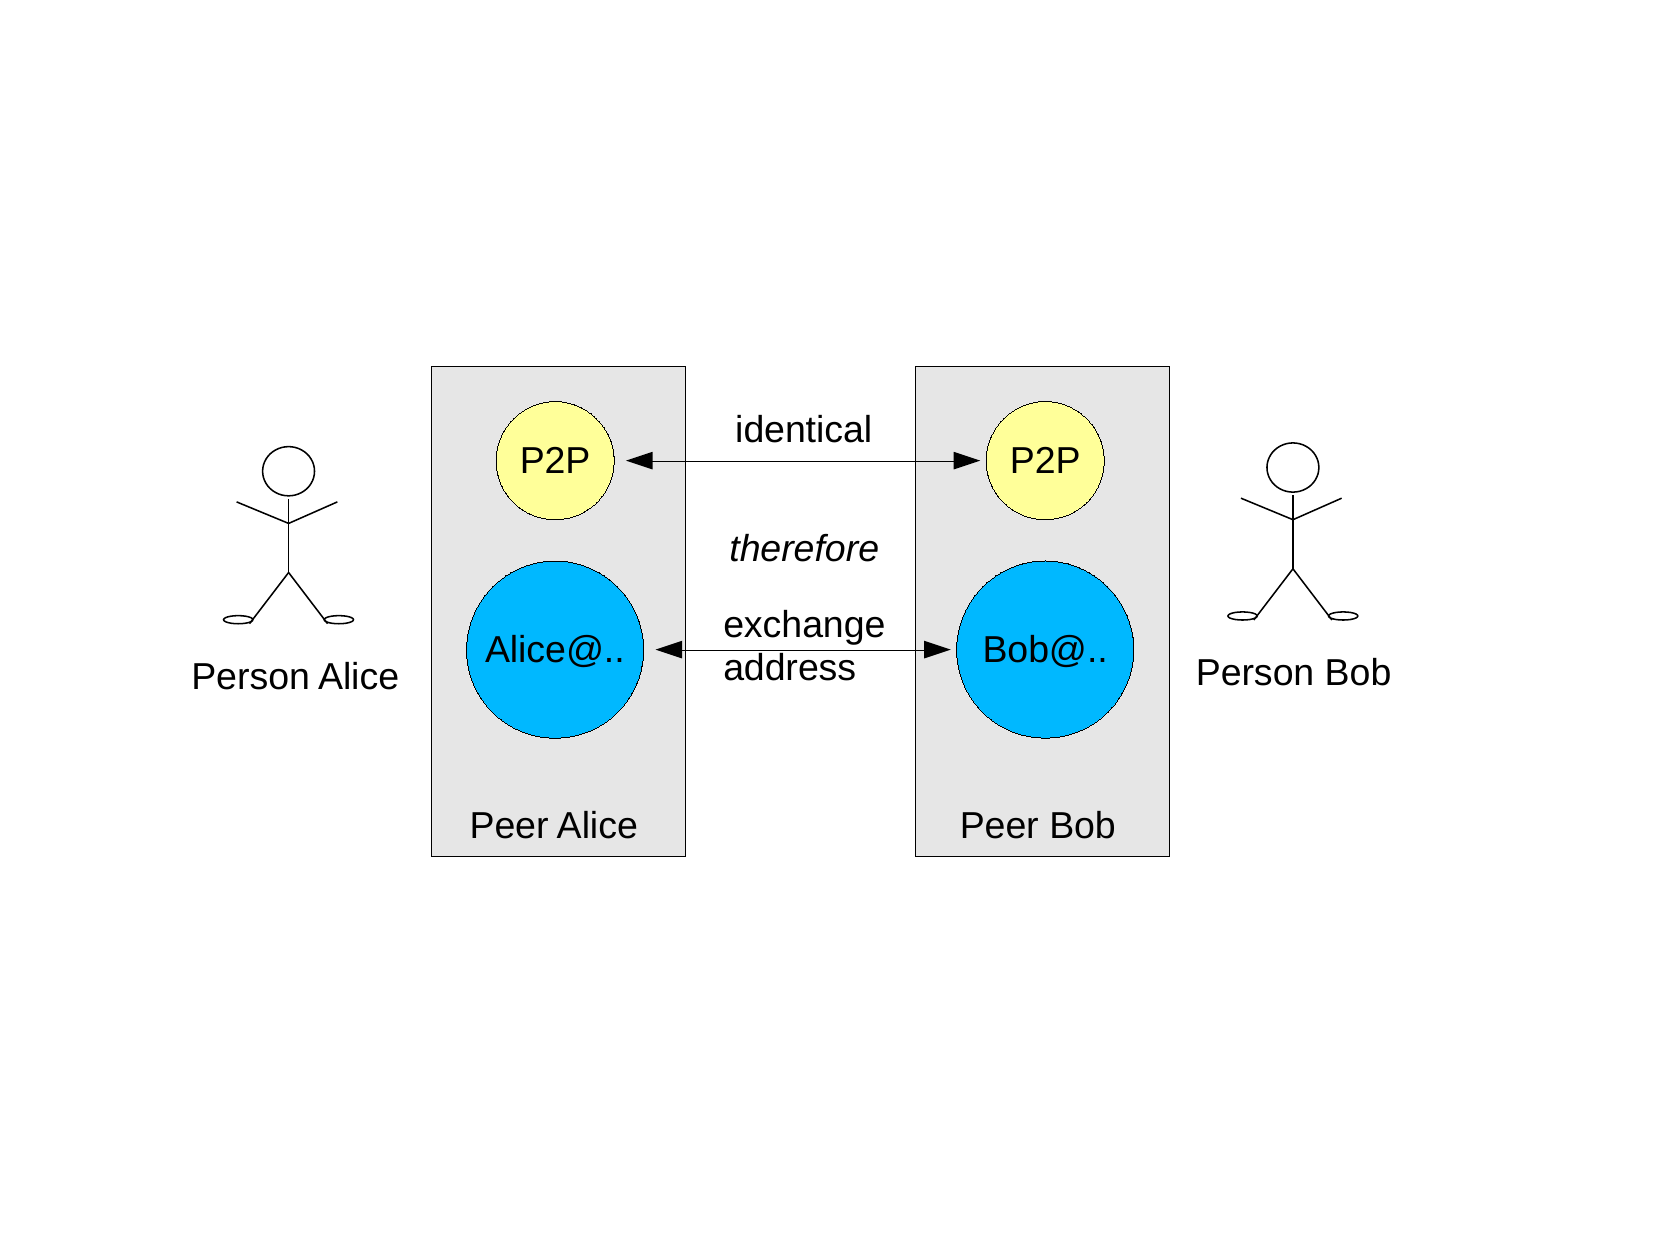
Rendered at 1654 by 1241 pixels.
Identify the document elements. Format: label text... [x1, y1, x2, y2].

text_box exchange address [708, 596, 901, 650]
text_box Alice@.. [466, 561, 644, 739]
text_box identical [720, 401, 888, 459]
text_box Bob@.. [956, 560, 1134, 739]
text_box therefore [714, 519, 894, 577]
text_box P2P [986, 401, 1105, 520]
text_box Person Alice [176, 648, 415, 705]
text_box Peer Alice [454, 797, 653, 855]
text_box Person Bob [1181, 644, 1407, 702]
text_box [915, 366, 1170, 857]
text_box P2P [496, 401, 615, 520]
text_box [431, 366, 686, 857]
text_box Peer Bob [944, 797, 1131, 855]
text_box exchange address [708, 651, 901, 696]
